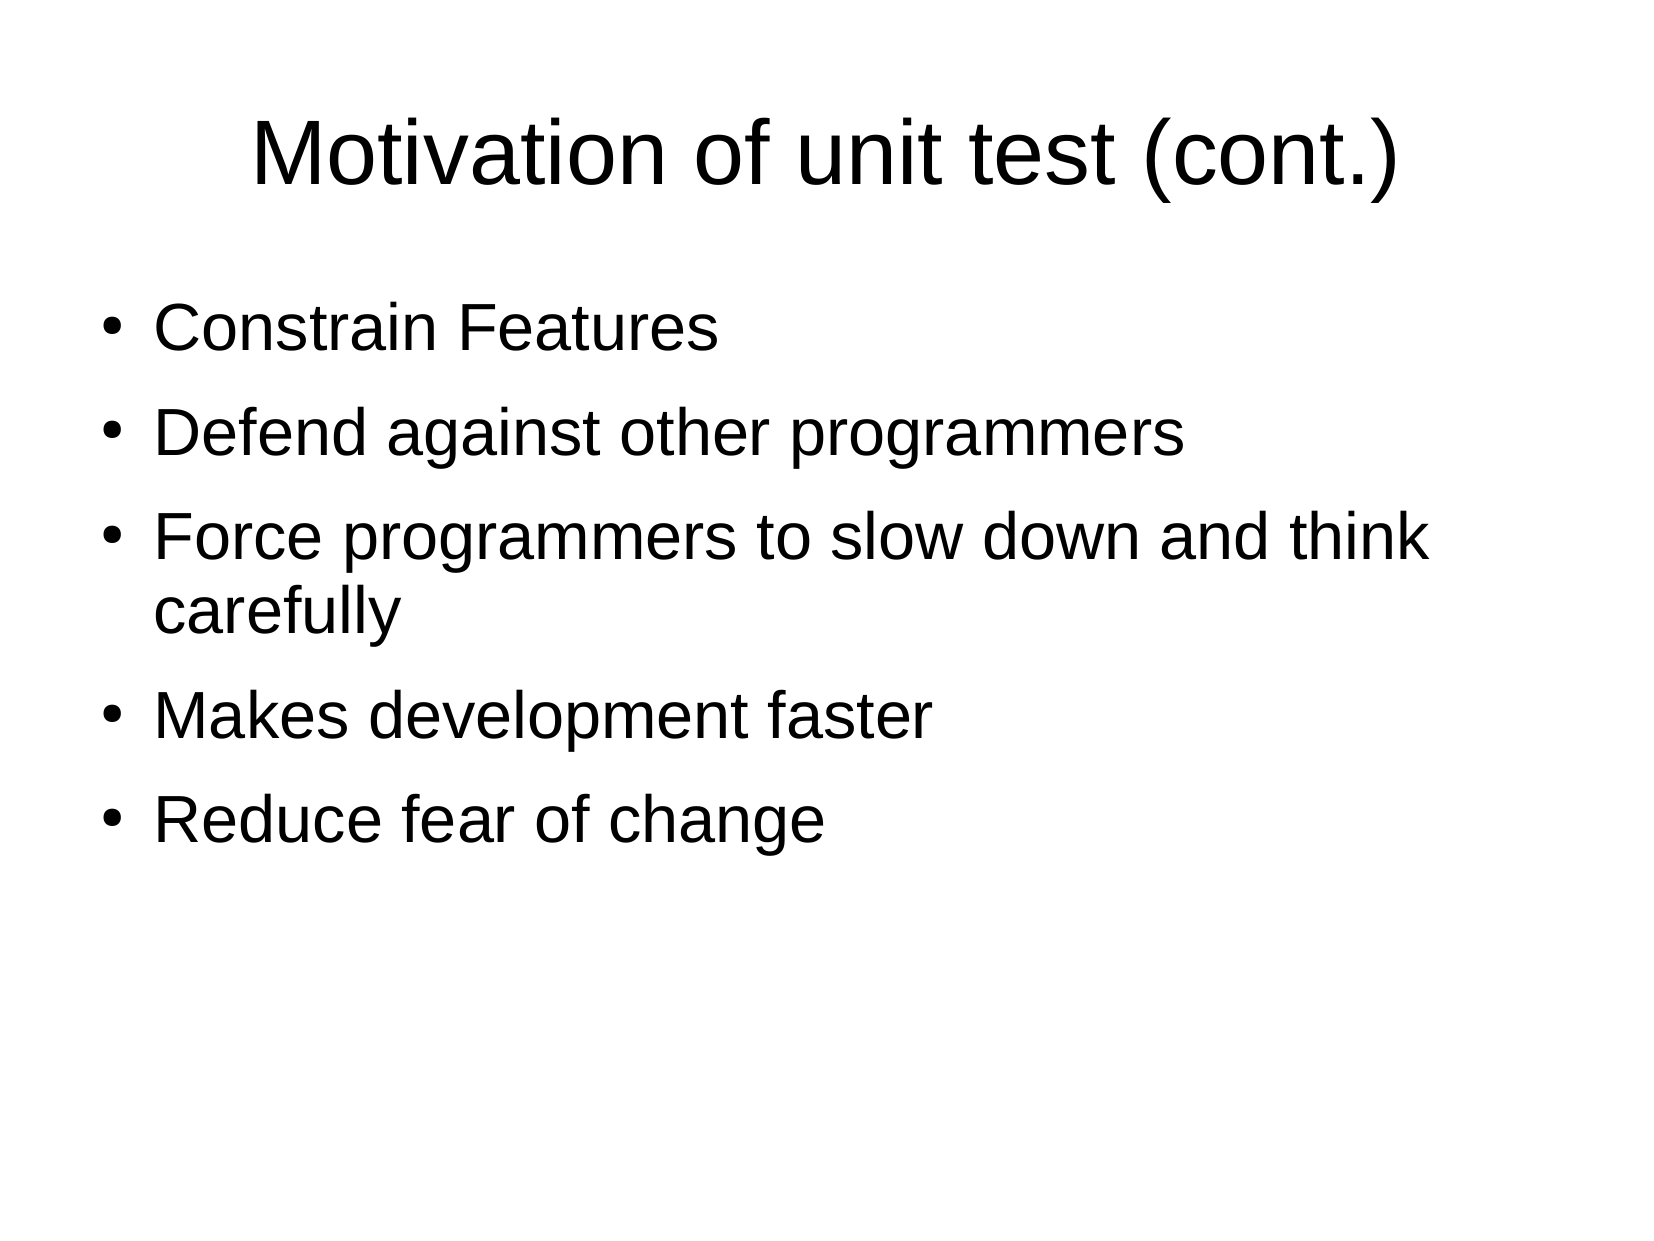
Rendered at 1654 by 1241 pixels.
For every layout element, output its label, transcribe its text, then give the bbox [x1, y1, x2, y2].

title Motivation of unit test (cont.) [82, 49, 1571, 257]
list Constrain Features Defend against other programmers Force programmers to slow down and think carefully Makes development faster Reduce fear of change [82, 290, 1571, 1010]
